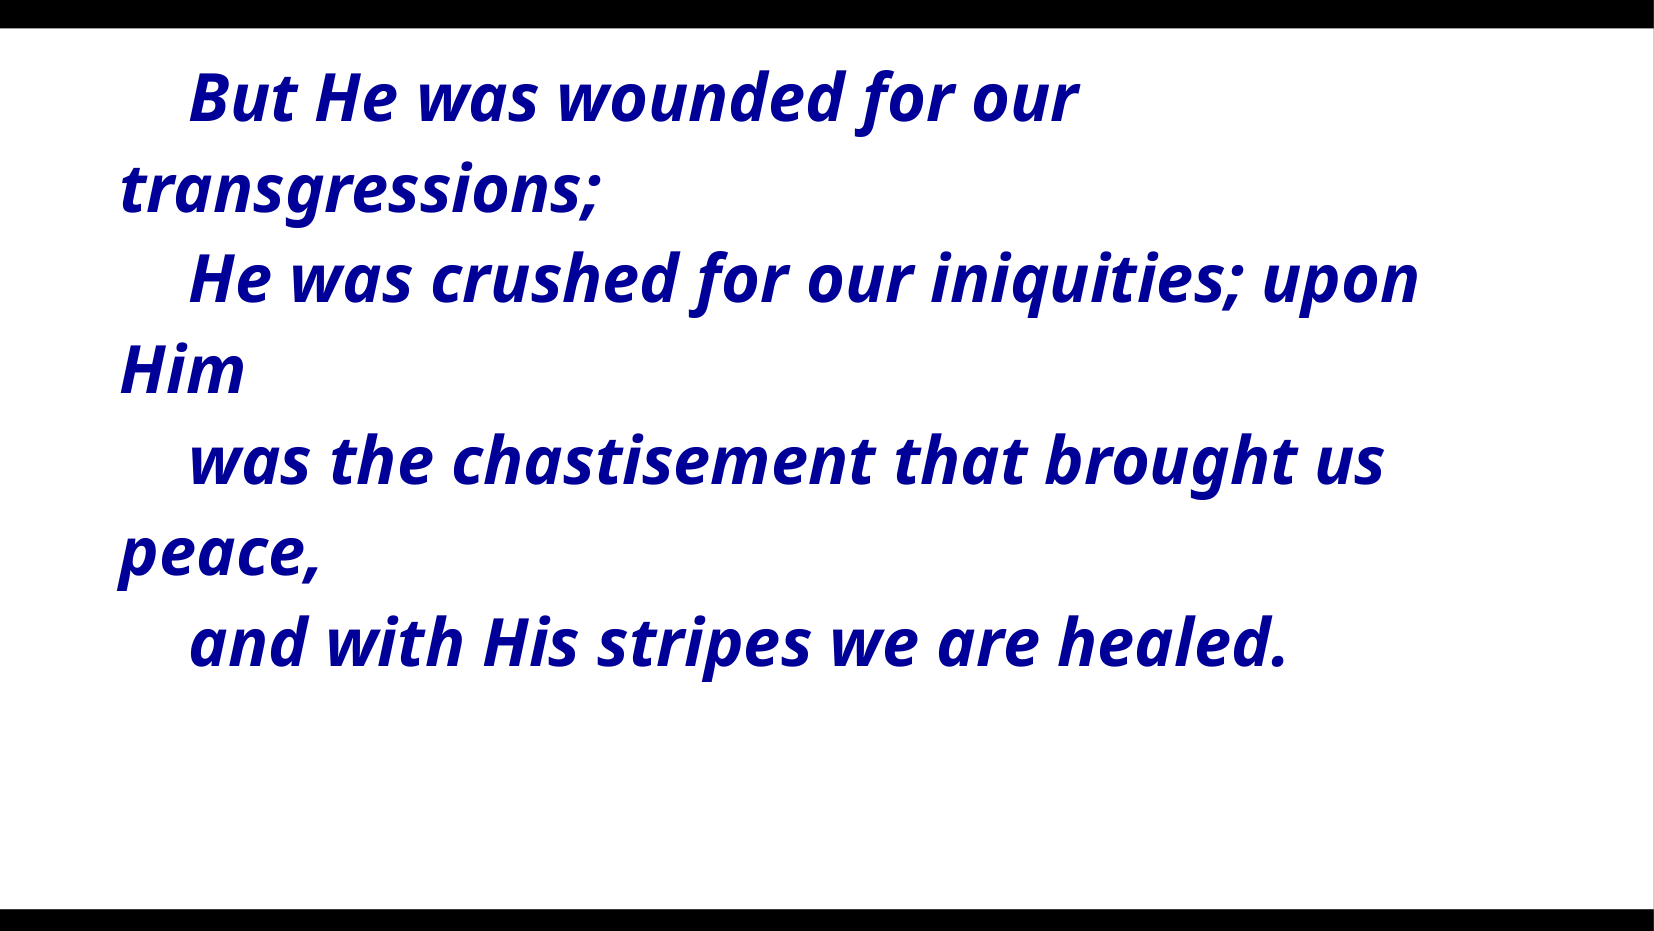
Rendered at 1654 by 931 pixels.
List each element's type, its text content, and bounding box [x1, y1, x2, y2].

picture [0, 0, 1654, 931]
text_box But He was wounded for our transgressions; He was crushed for our iniquities; upon Him was the chastisement that brought us peace, and with His stripes we are healed. [105, 42, 1546, 413]
